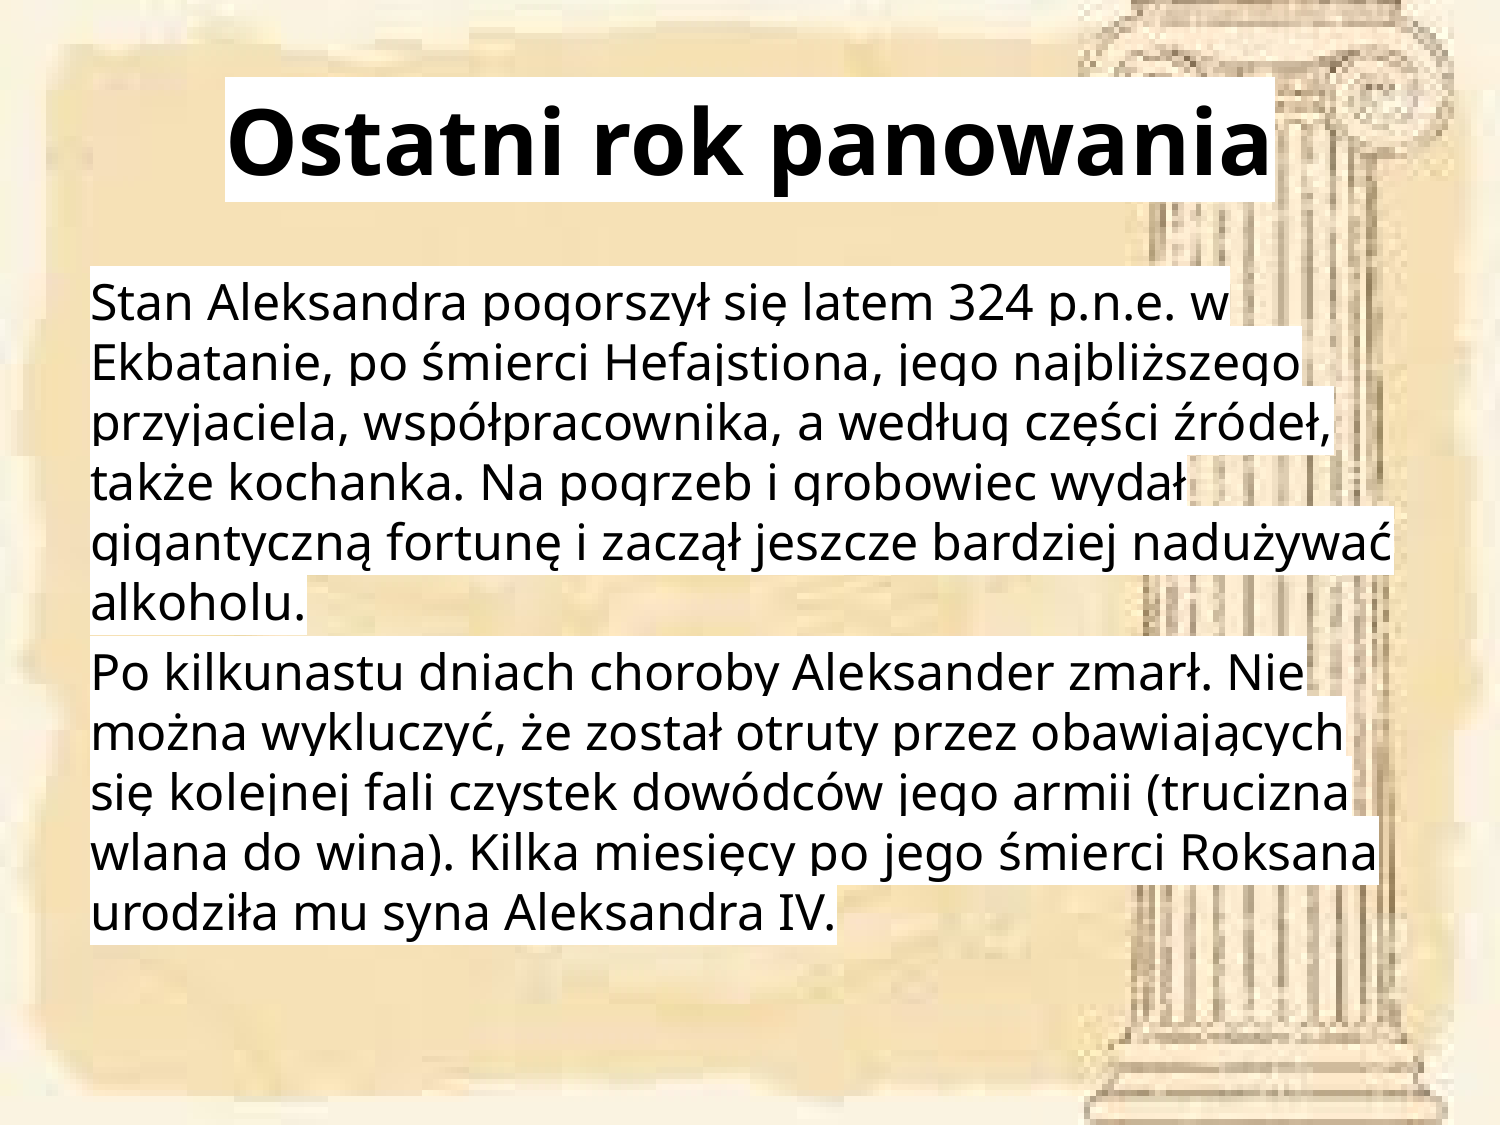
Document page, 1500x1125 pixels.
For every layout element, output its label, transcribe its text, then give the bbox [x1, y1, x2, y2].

list Stan Aleksandra pogorszył się latem 324 p.n.e. w Ekbatanie, po śmierci Hefajstiona, jego najbliższego przyjaciela, współpracownika, a według części źródeł, także kochanka. Na pogrzeb i grobowiec wydał gigantyczną fortunę i zaczął jeszcze bardziej nadużywać alkoholu. Po kilkunastu dniach choroby Aleksander zmarł. Nie można wykluczyć, że został otruty przez obawiających się kolejnej fali czystek dowódców jego armii (trucizna wlana do wina). Kilka miesięcy po jego śmierci Roksana urodziła mu syna Aleksandra IV. [75, 262, 1425, 1005]
title Ostatni rok panowania [75, 45, 1425, 233]
picture [0, 0, 1500, 1125]
